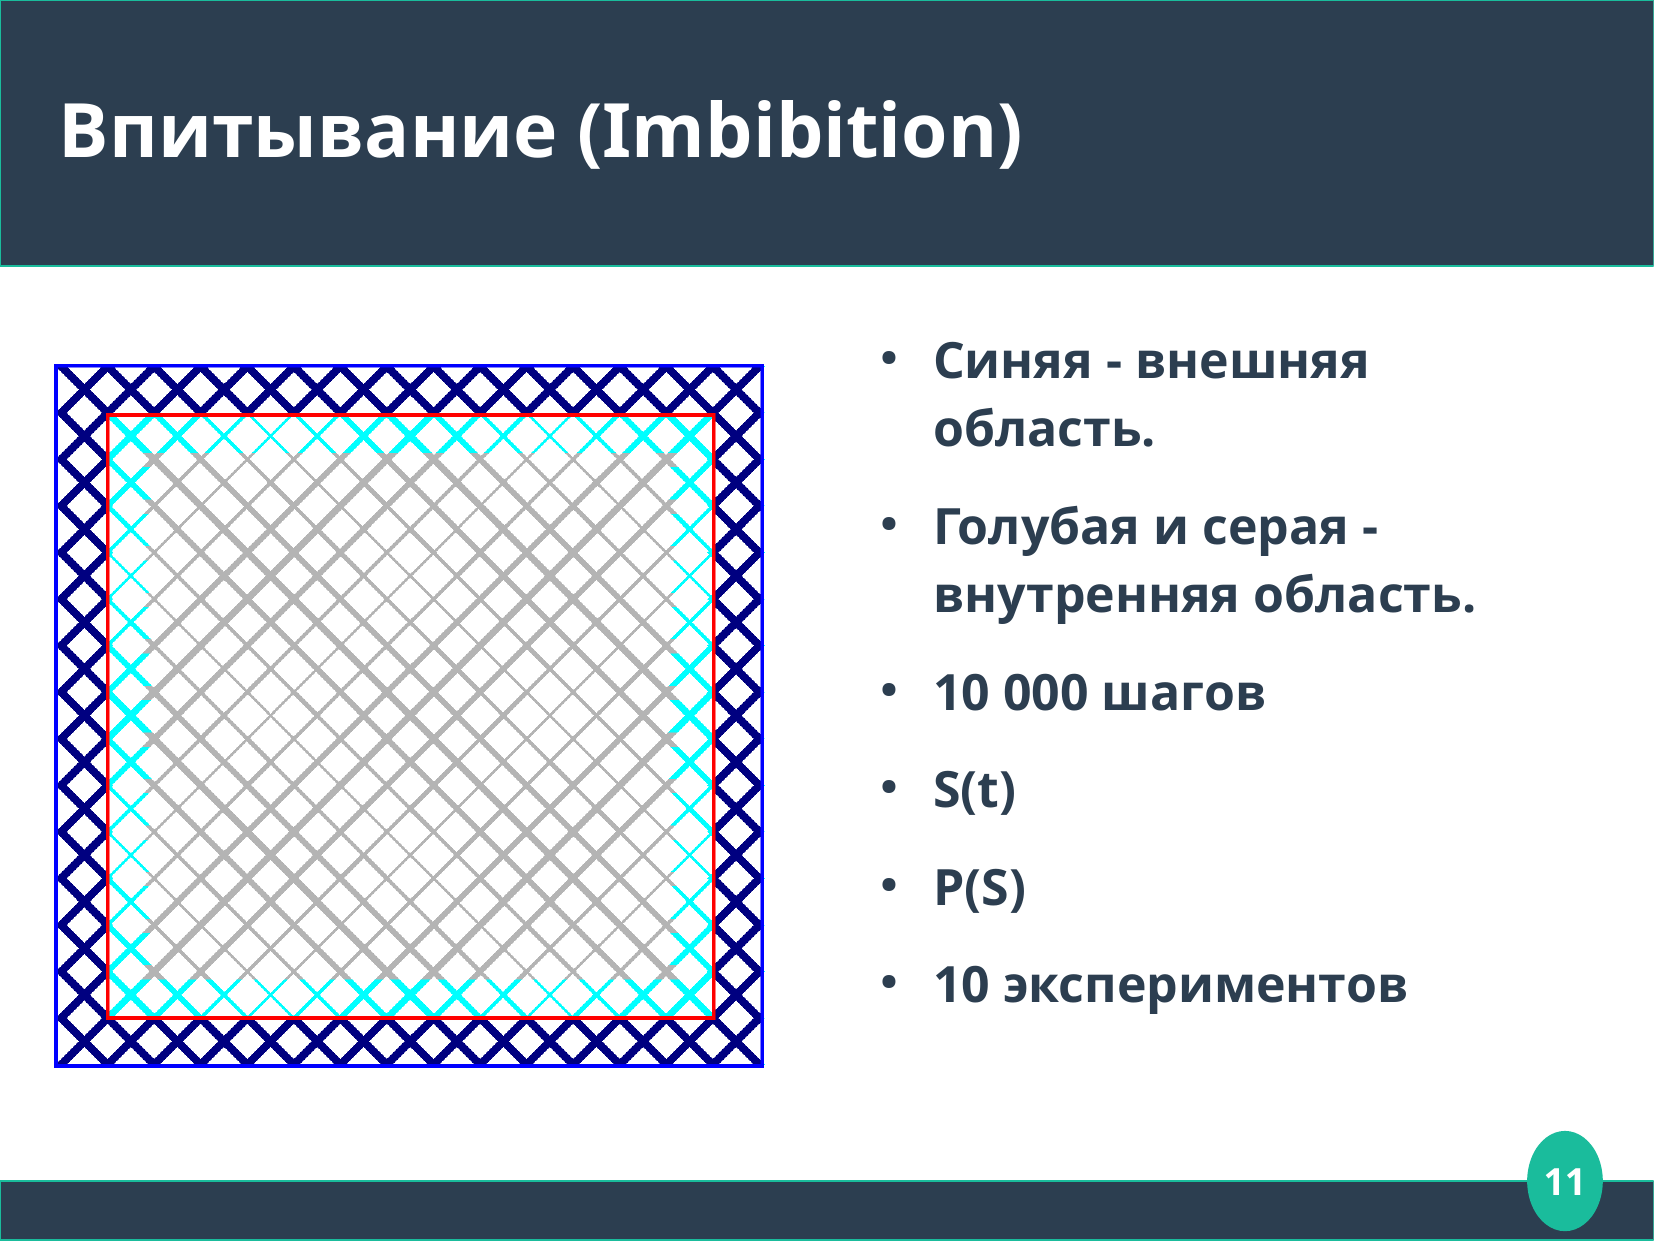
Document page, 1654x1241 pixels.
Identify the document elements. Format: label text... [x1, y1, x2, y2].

picture [37, 337, 788, 1088]
list Синяя - внешняя область. Голубая и серая - внутренняя область. 10 000 шагов S(t) P(S) 10 экспериментов [862, 324, 1595, 1152]
title Впитывание (Imbibition) [59, 49, 1595, 207]
